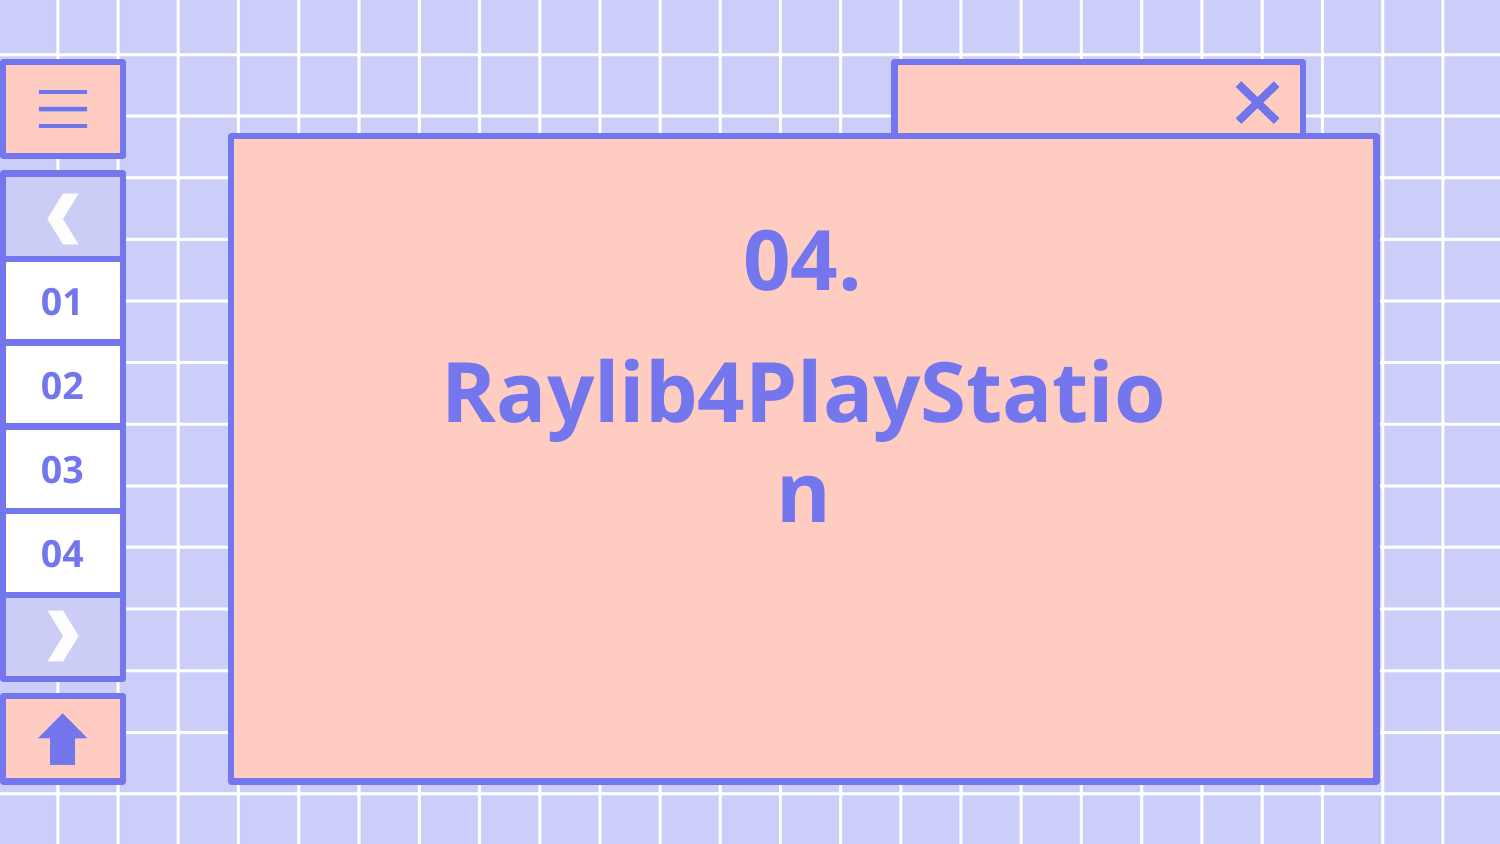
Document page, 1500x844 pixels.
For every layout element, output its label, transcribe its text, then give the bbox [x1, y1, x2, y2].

text_box 02 [20, 365, 104, 403]
text_box 04 [20, 533, 104, 572]
picture [38, 610, 88, 662]
text_box 01 [20, 281, 104, 319]
text_box 03 [20, 449, 104, 487]
picture [37, 713, 87, 765]
picture [0, 0, 1500, 844]
title Raylib4PlayStation [421, 368, 1187, 510]
picture [38, 90, 88, 128]
picture [38, 193, 88, 245]
title 04. [696, 186, 910, 327]
